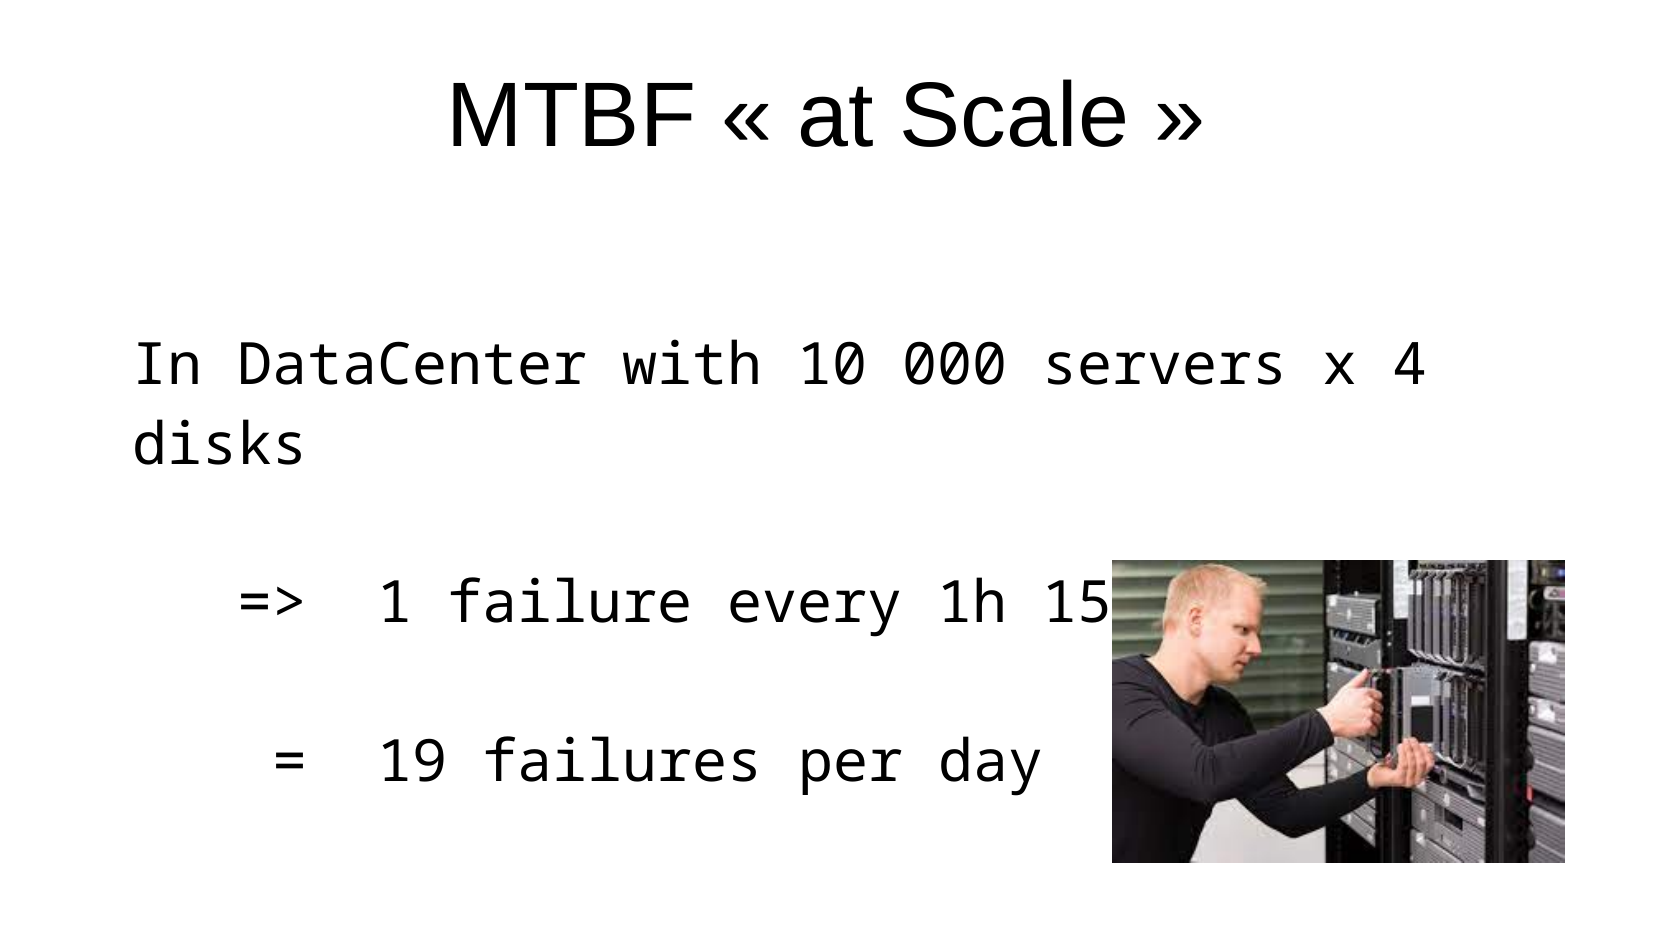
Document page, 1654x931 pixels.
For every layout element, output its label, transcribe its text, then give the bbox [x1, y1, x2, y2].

picture [1112, 560, 1565, 863]
title MTBF « at Scale » [82, 37, 1571, 193]
text_box In DataCenter with 10 000 servers x 4 disks => 1 failure every 1h 15mn = 19 failures per day becomes a recurrent task / job [118, 236, 1551, 776]
